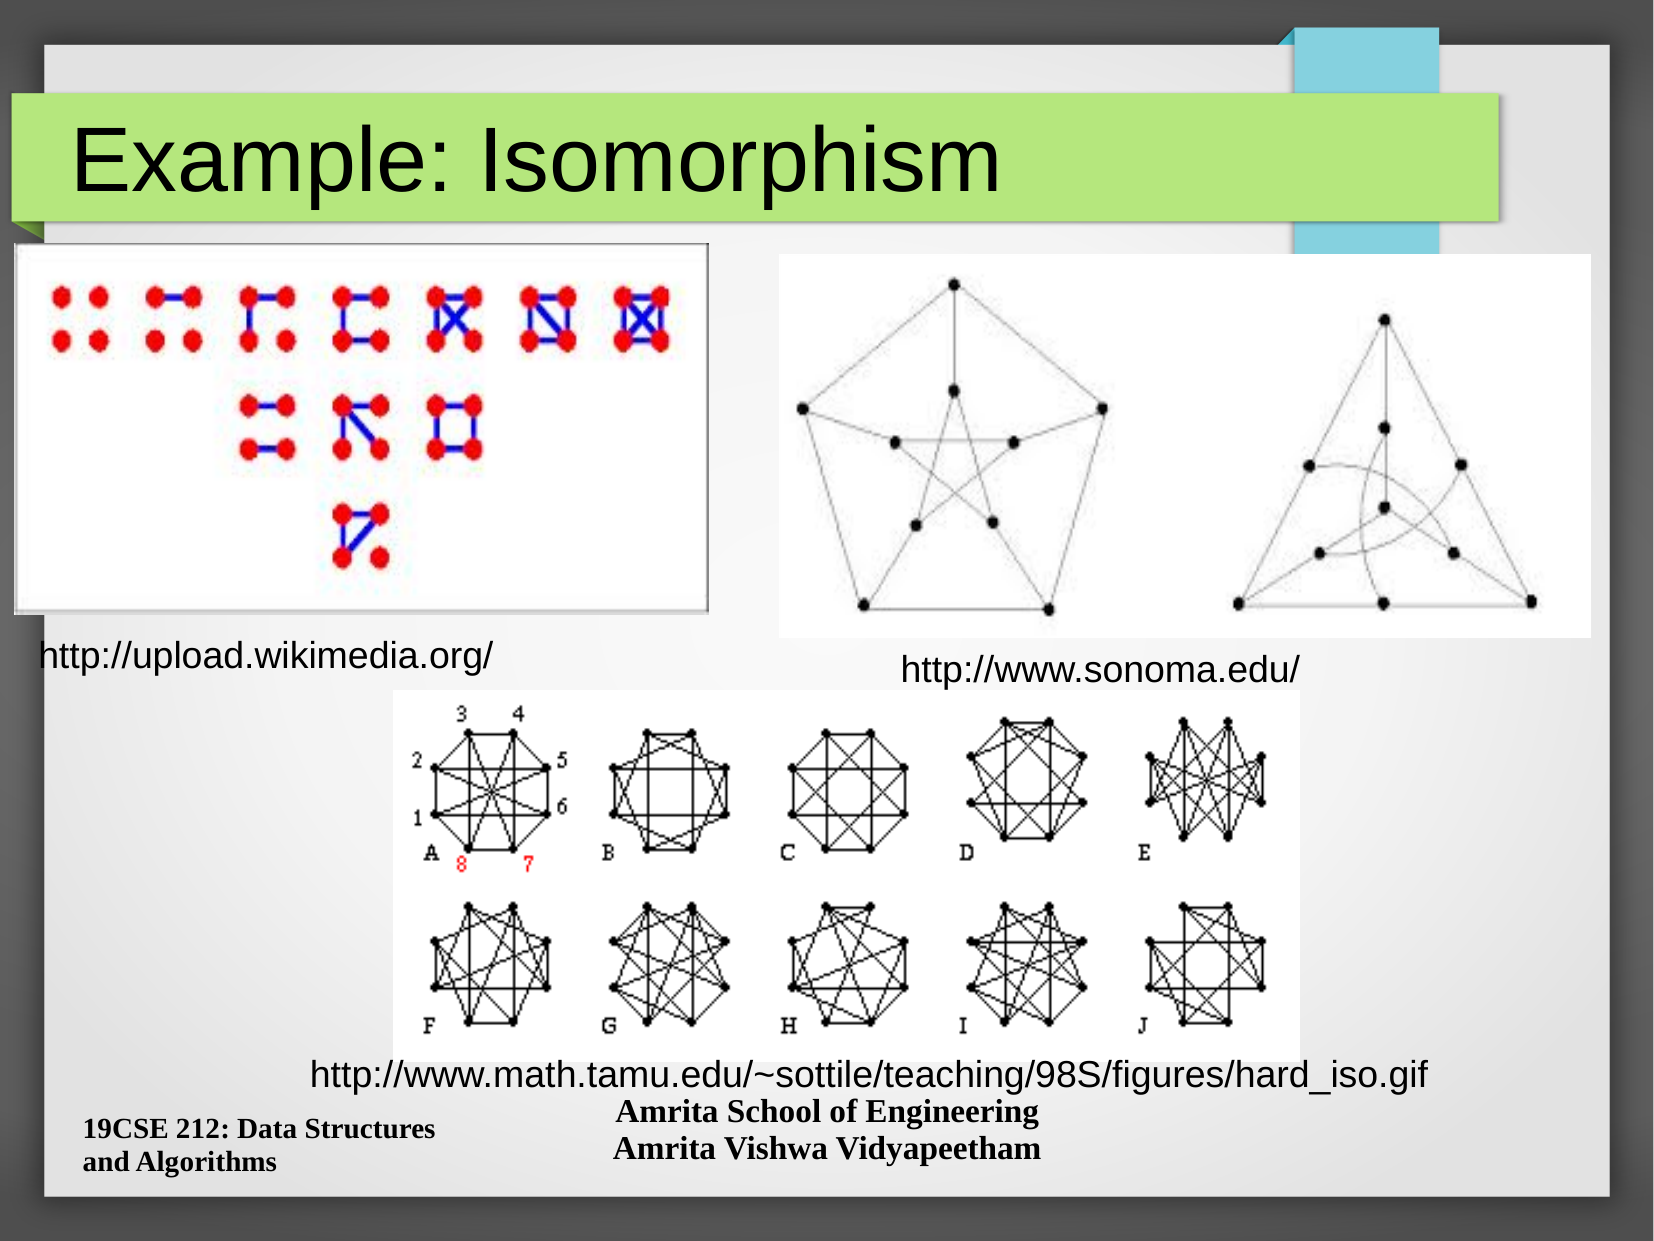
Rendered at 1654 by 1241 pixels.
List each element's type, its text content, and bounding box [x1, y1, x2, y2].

text_box http://upload.wikimedia.org/ [23, 623, 556, 686]
picture [0, 0, 1654, 1241]
title Example: Isomorphism [70, 106, 1229, 213]
text_box http://www.sonoma.edu/ [885, 637, 1583, 700]
text_box http://www.math.tamu.edu/~sottile/teaching/98S/figures/hard_iso.gif [295, 1042, 1446, 1105]
